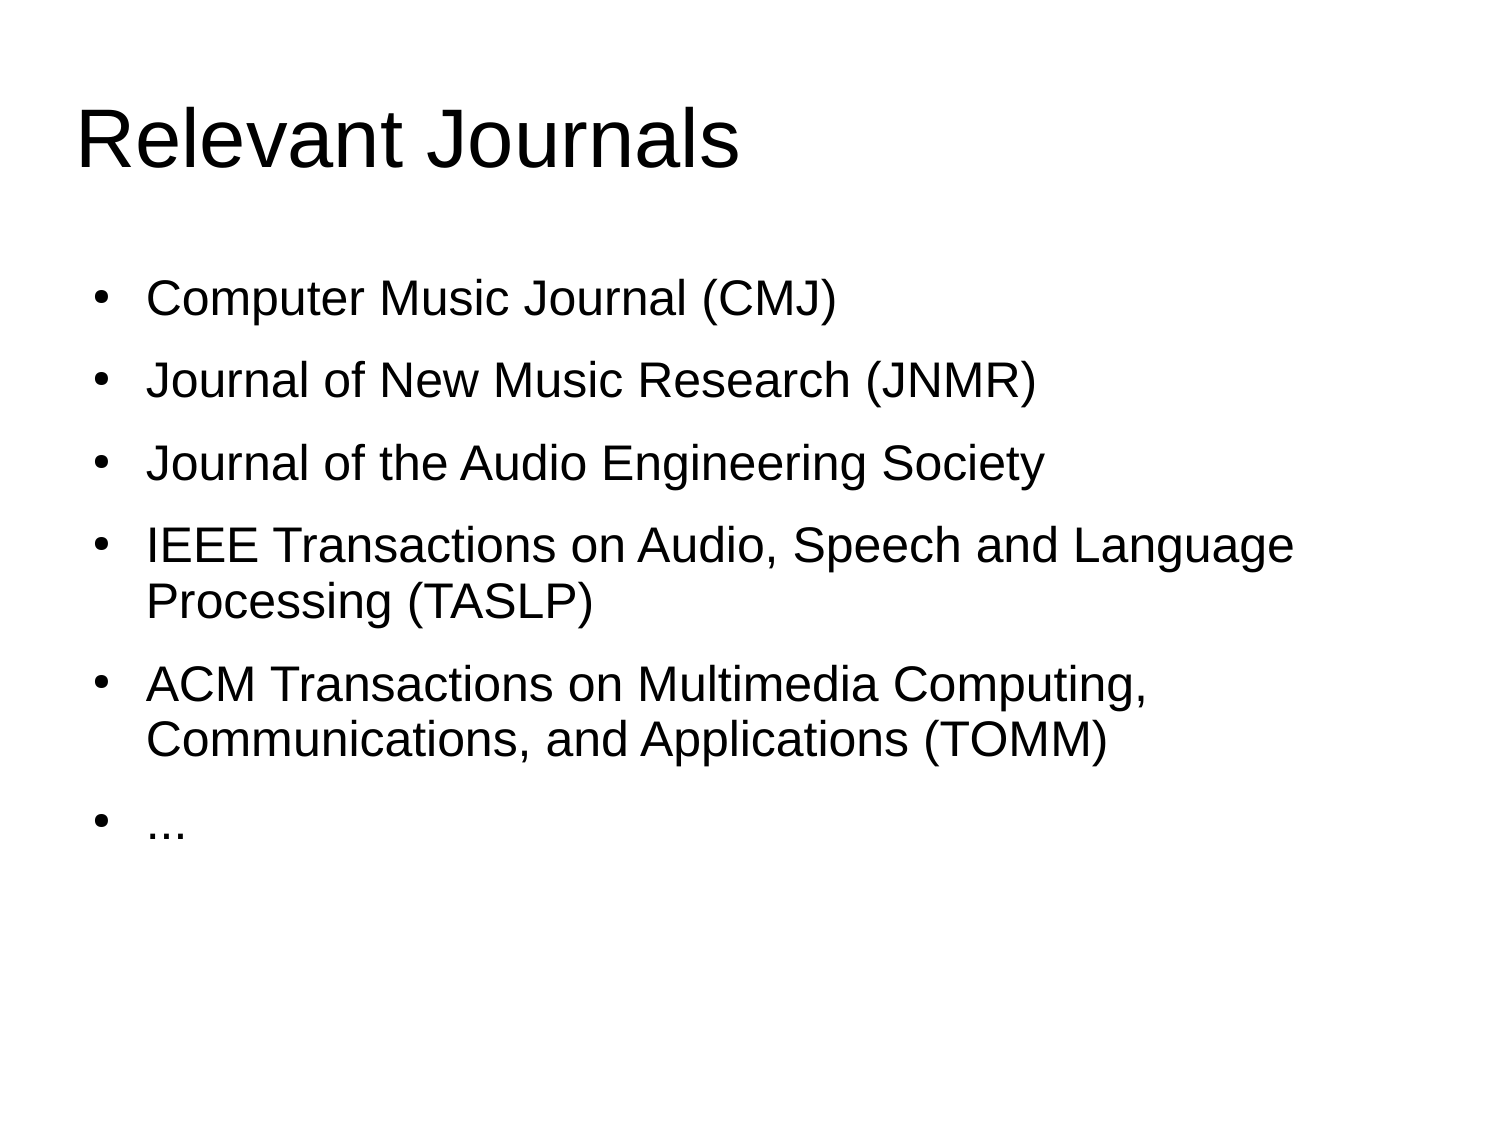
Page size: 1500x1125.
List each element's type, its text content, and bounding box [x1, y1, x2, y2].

list Computer Music Journal (CMJ) Journal of New Music Research (JNMR) Journal of the Audio Engineering Society IEEE Transactions on Audio, Speech and Language Processing (TASLP) ACM Transactions on Multimedia Computing, Communications, and Applications (TOMM) ... [75, 270, 1425, 923]
title Relevant Journals [75, 44, 1425, 233]
